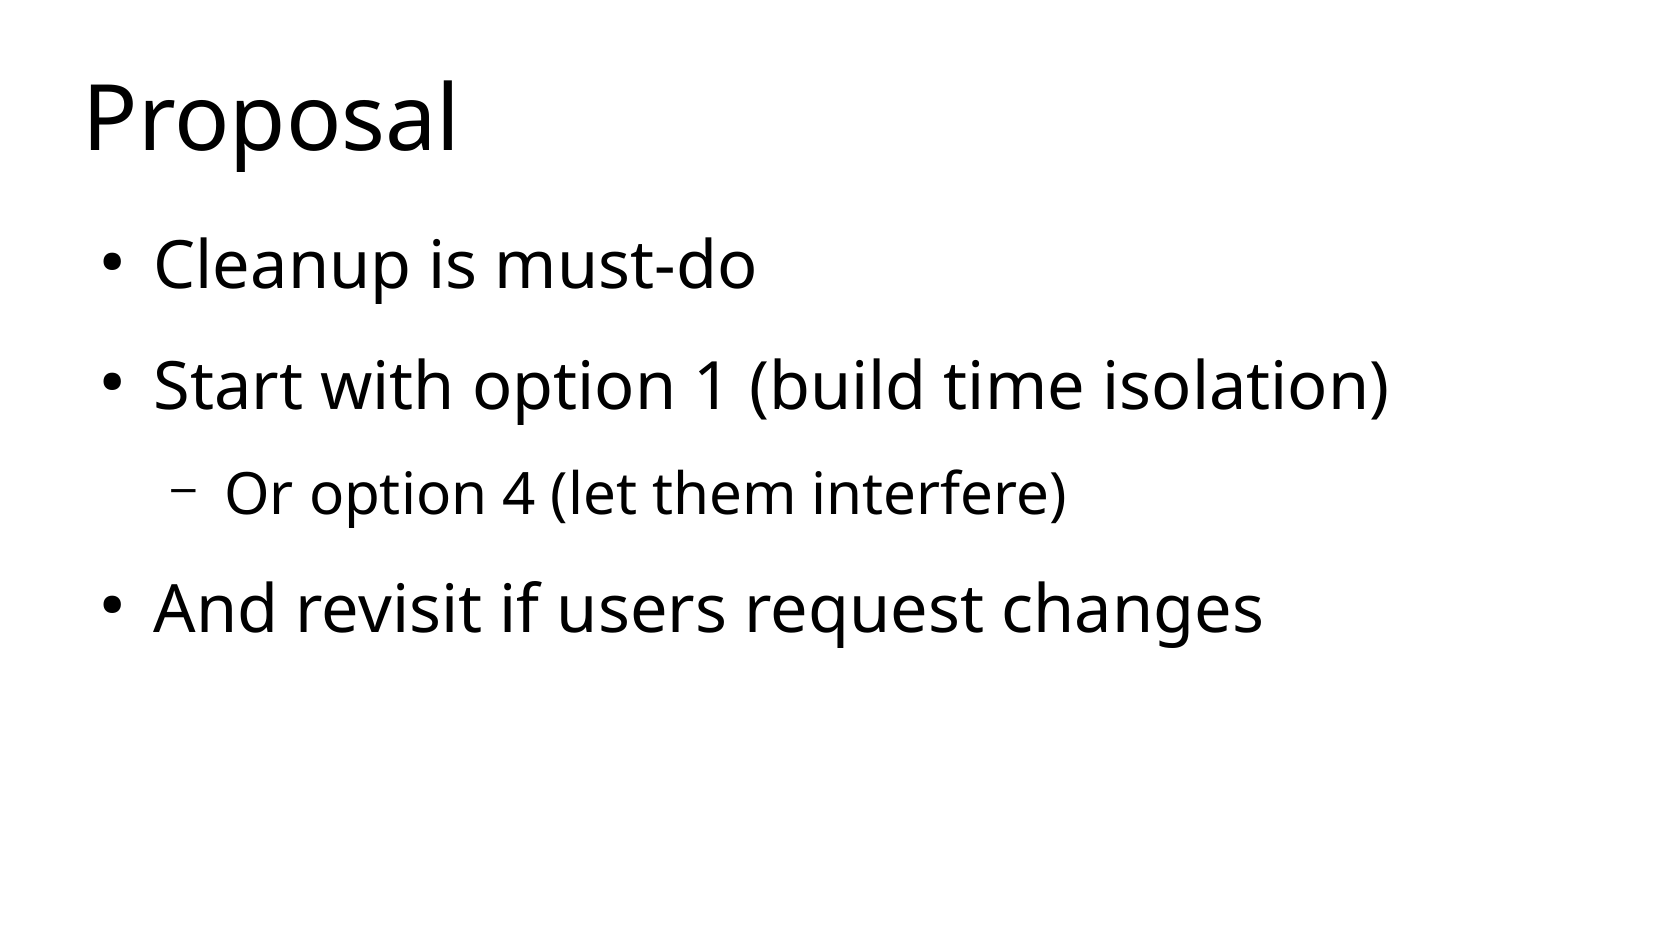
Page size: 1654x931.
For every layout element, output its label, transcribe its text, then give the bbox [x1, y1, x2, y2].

list Cleanup is must-do Start with option 1 (build time isolation) Or option 4 (let them interfere) And revisit if users request changes [82, 217, 1571, 758]
title Proposal [82, 37, 1571, 193]
